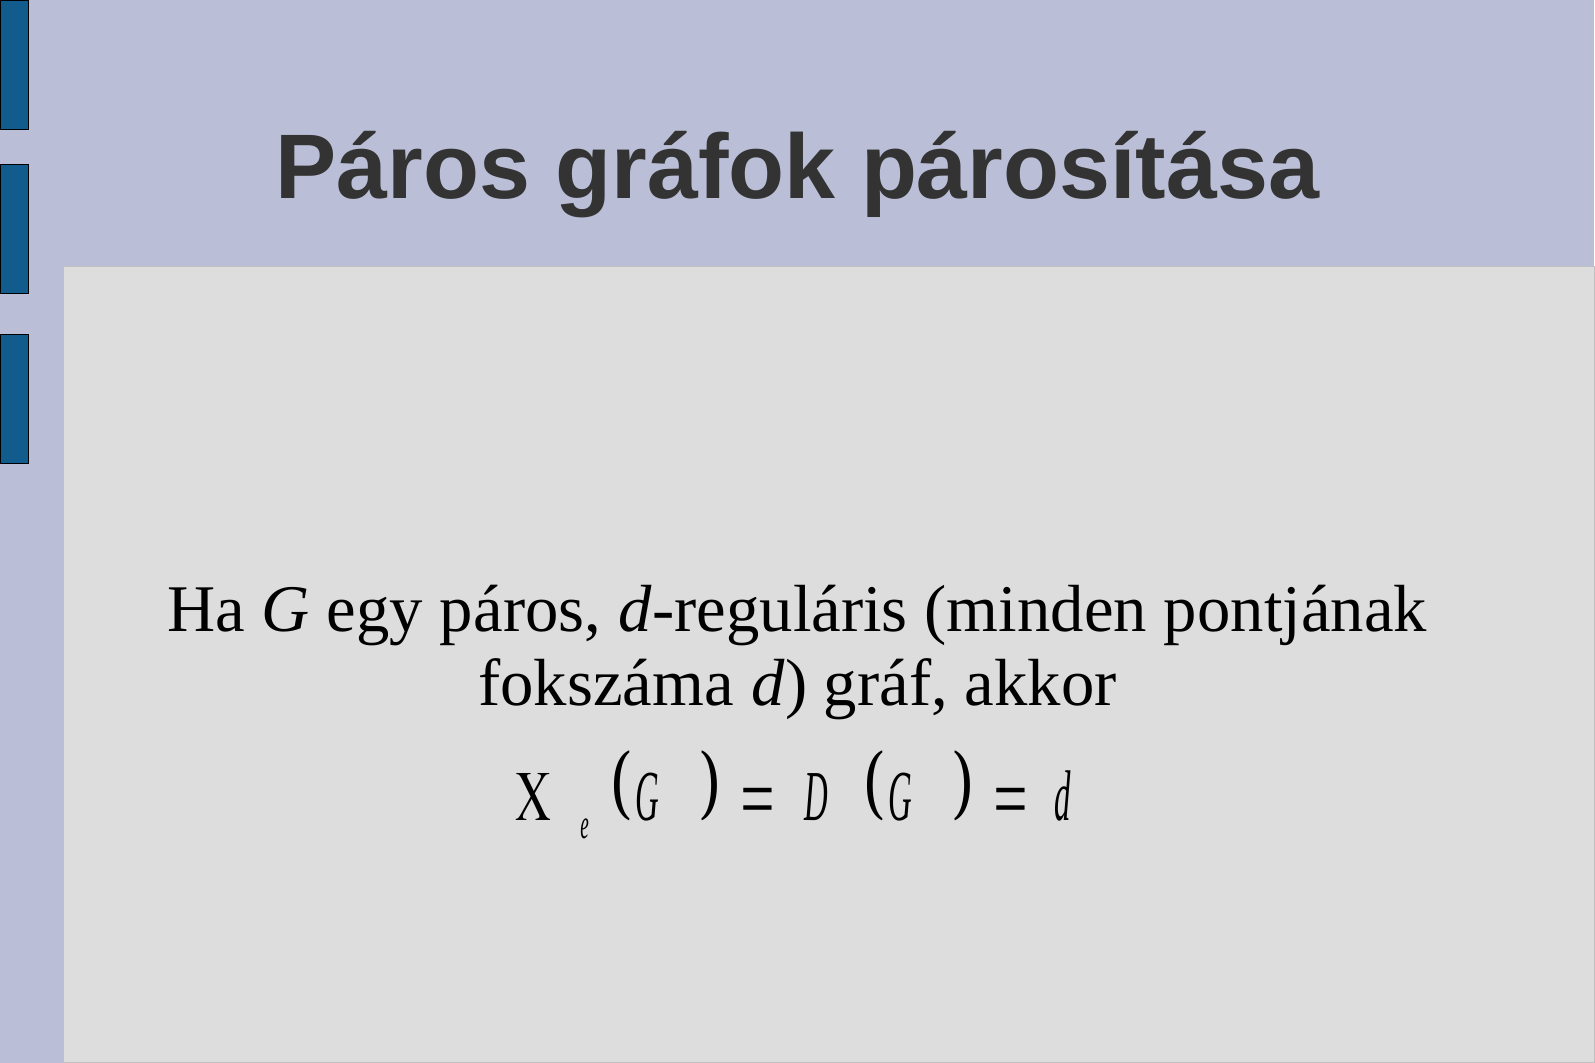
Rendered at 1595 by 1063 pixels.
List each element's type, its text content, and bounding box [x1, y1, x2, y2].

title Páros gráfok párosítása [117, 85, 1479, 249]
subtitle Ha G egy páros, d-reguláris (minden pontjának fokszáma d) gráf, akkor [117, 302, 1479, 990]
picture [501, 748, 1115, 857]
